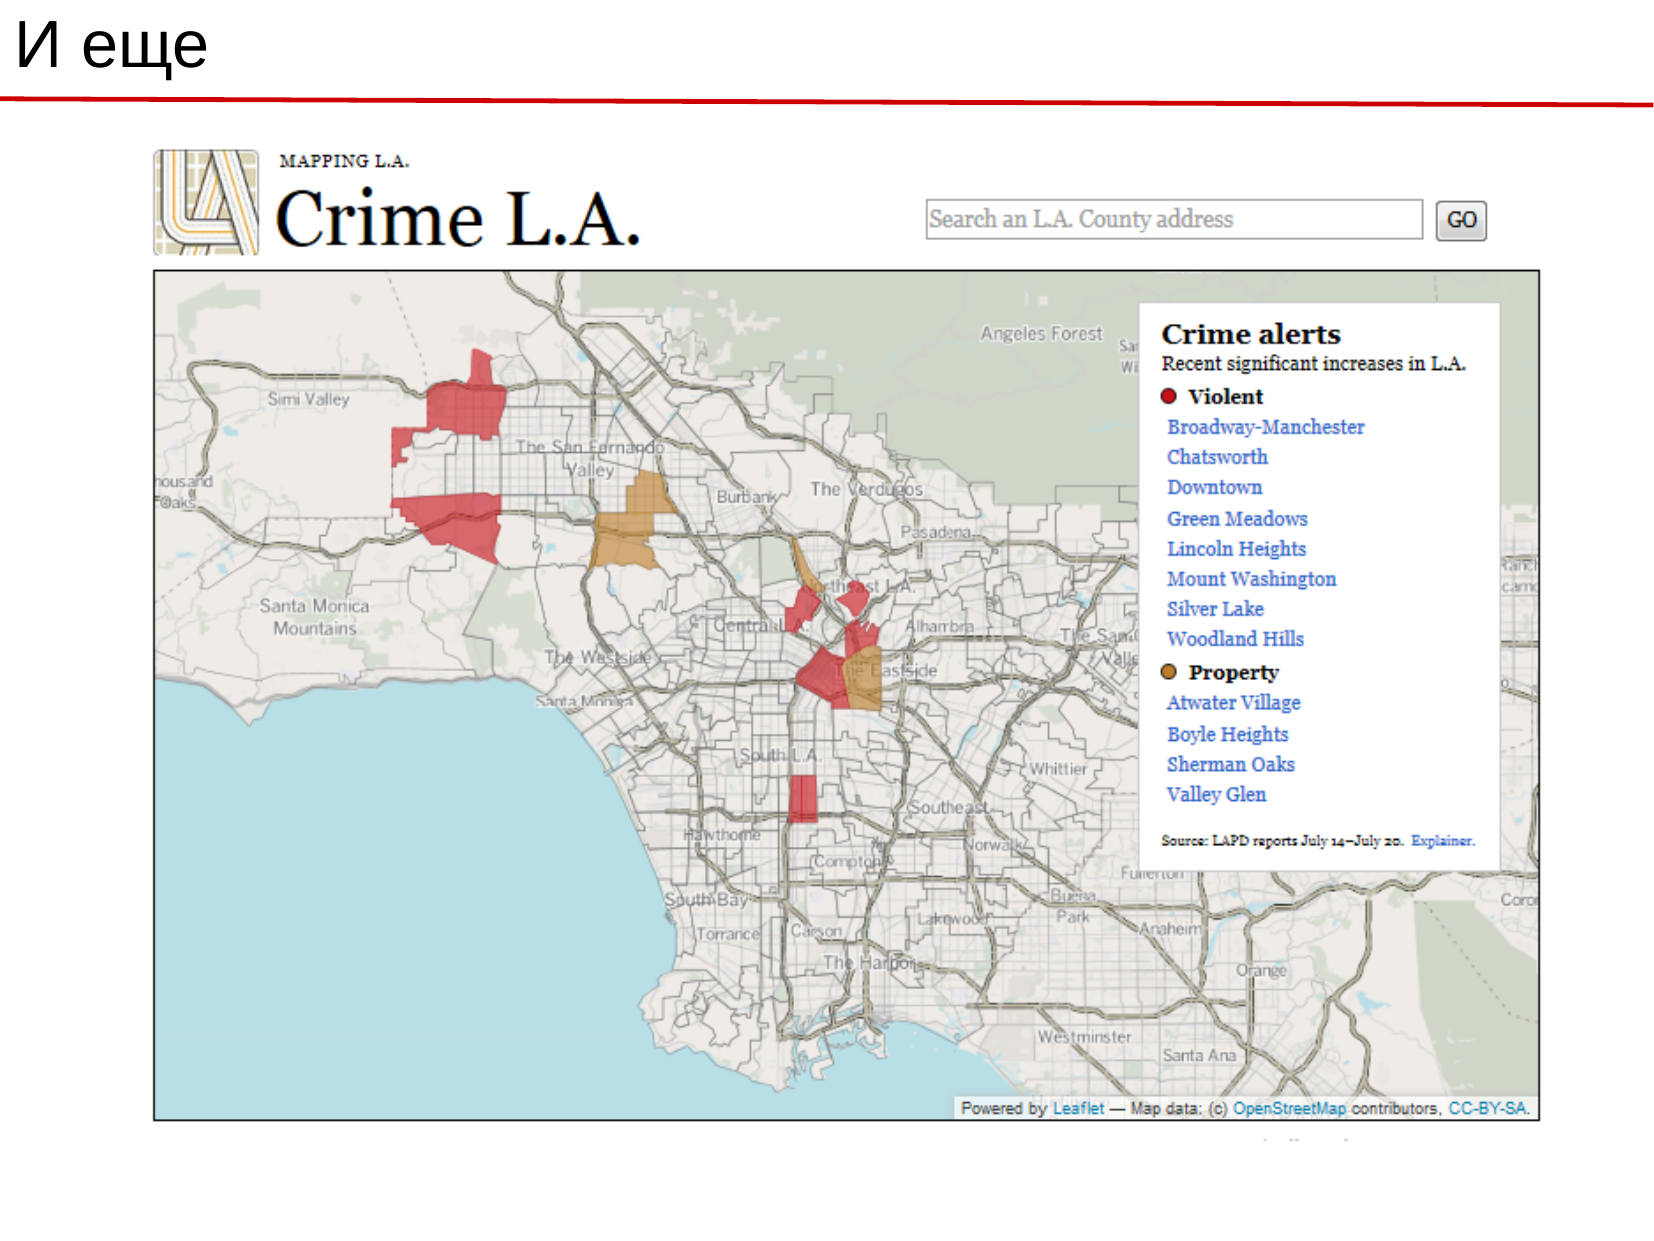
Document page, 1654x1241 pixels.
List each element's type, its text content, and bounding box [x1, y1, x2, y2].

text_box И еще [0, 0, 1021, 90]
picture [120, 134, 1551, 1141]
